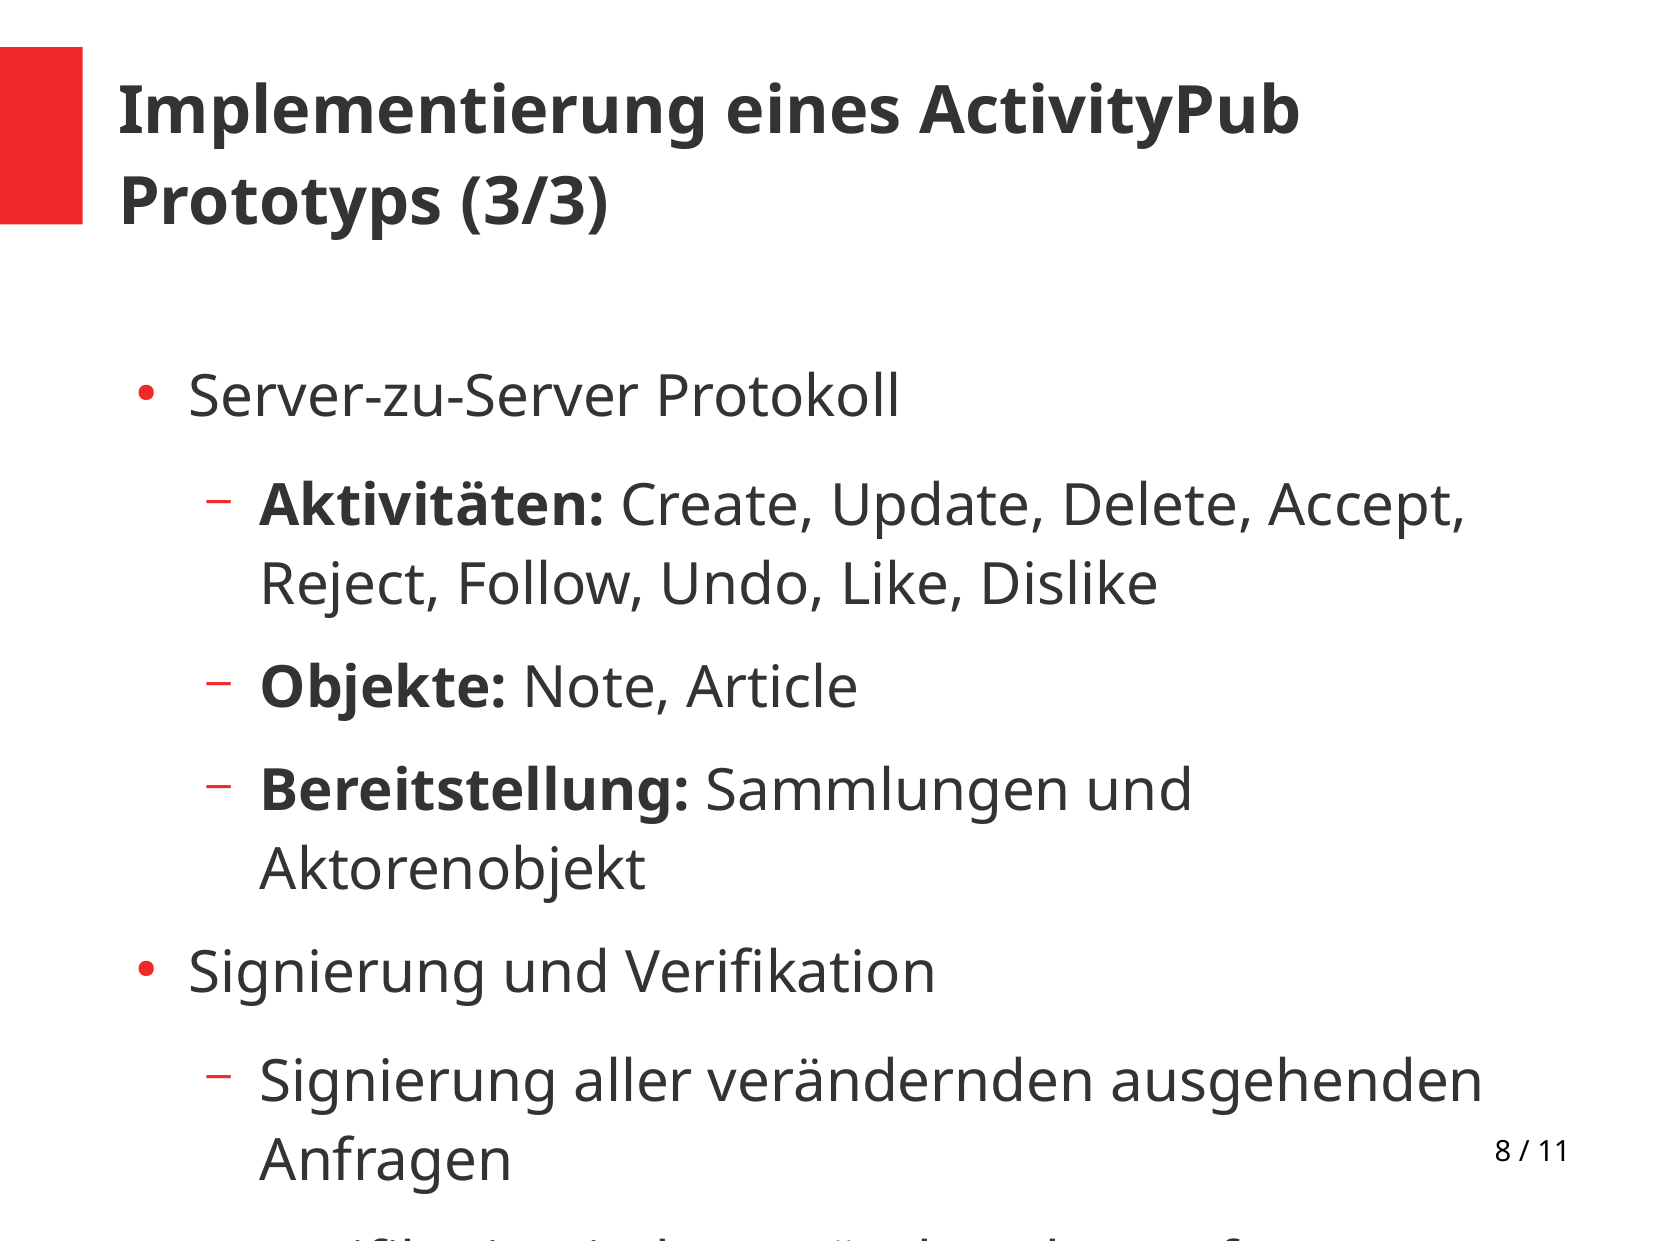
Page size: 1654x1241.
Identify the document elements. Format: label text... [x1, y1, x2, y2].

title Implementierung eines ActivityPub Prototyps (3/3) [118, 49, 1571, 257]
list Server-zu-Server Protokoll Aktivitäten: Create, Update, Delete, Accept, Reject, Follow, Undo, Like, Dislike Objekte: Note, Article Bereitstellung: Sammlungen und Aktorenobjekt Signierung und Verifikation Signierung aller verändernden ausgehenden Anfragen Verifikation jeder verändernden Anfrage [118, 354, 1536, 1074]
